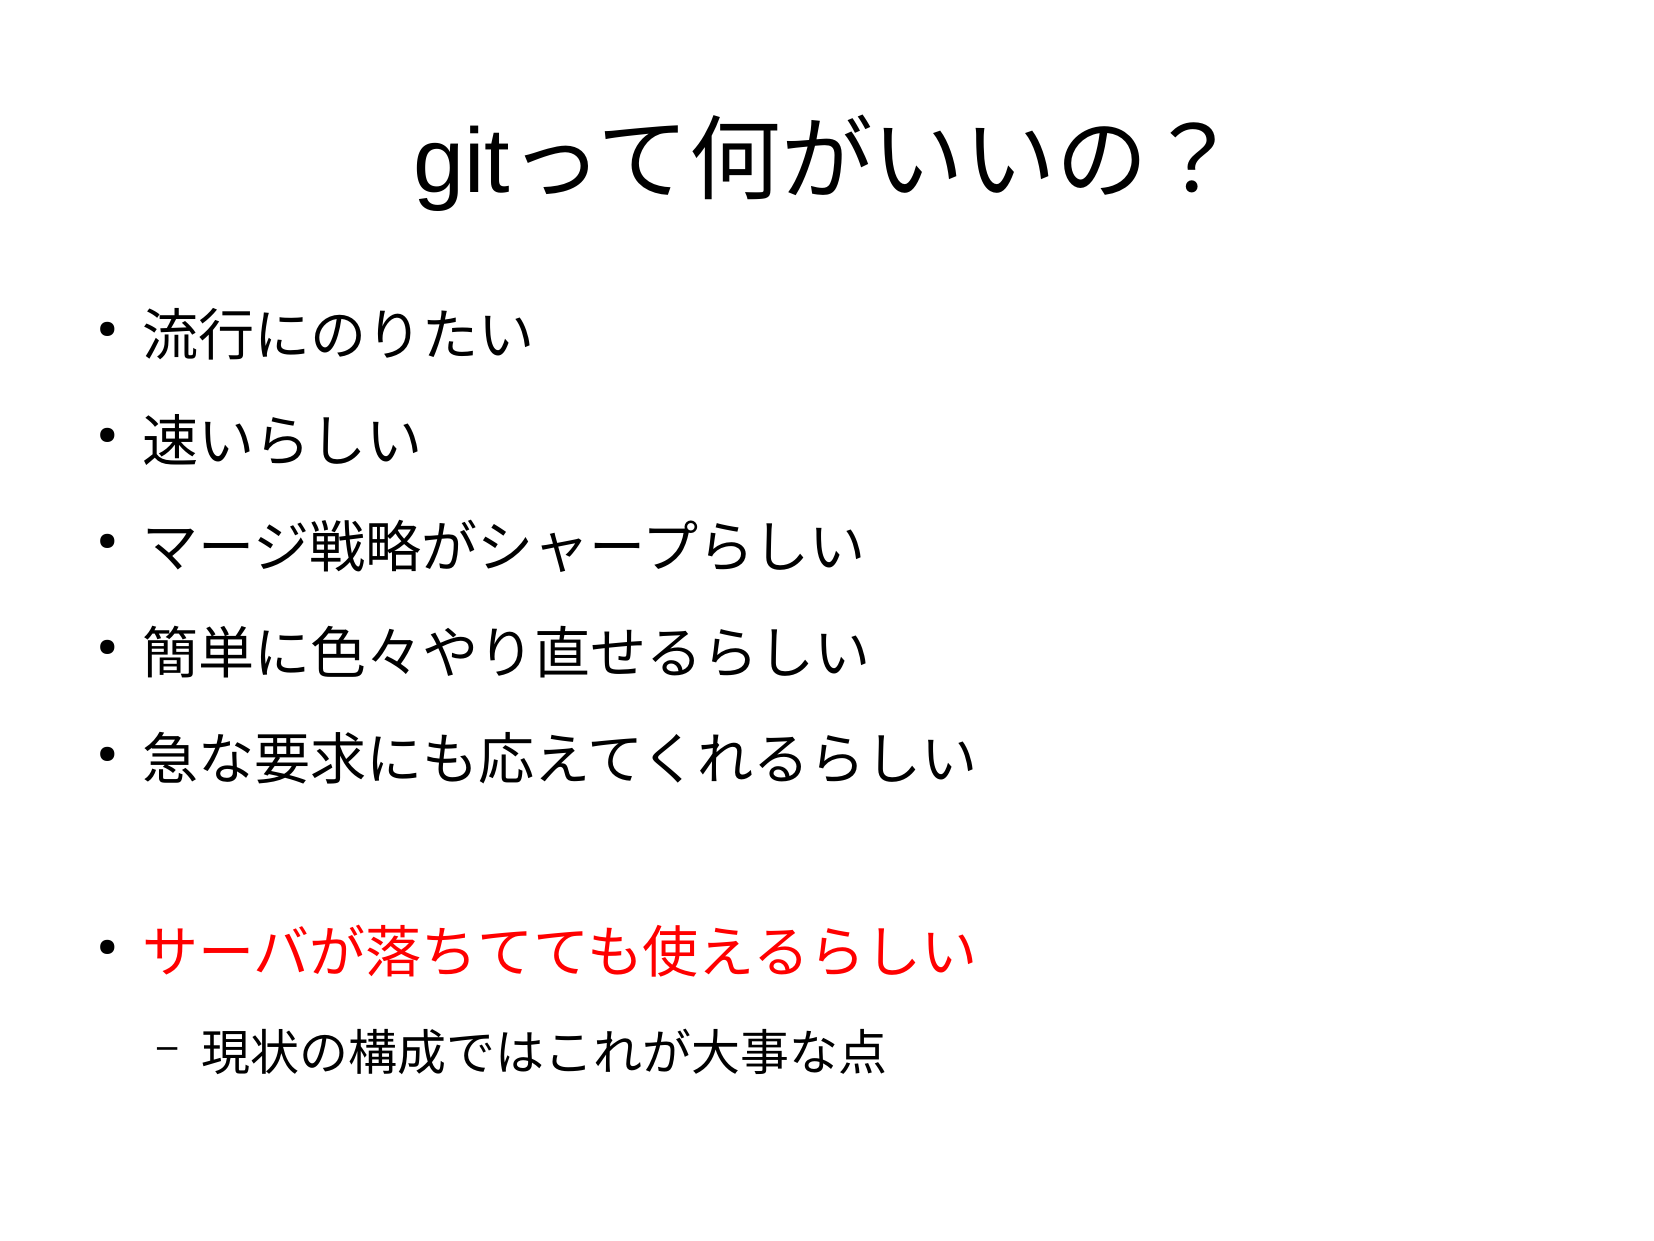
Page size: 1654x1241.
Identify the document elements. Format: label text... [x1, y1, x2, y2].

list 流行にのりたい 速いらしい マージ戦略がシャープらしい 簡単に色々やり直せるらしい 急な要求にも応えてくれるらしい サーバが落ちてても使えるらしい 現状の構成ではこれが大事な点 [82, 290, 1538, 1087]
title gitって何がいいの？ [82, 49, 1571, 257]
